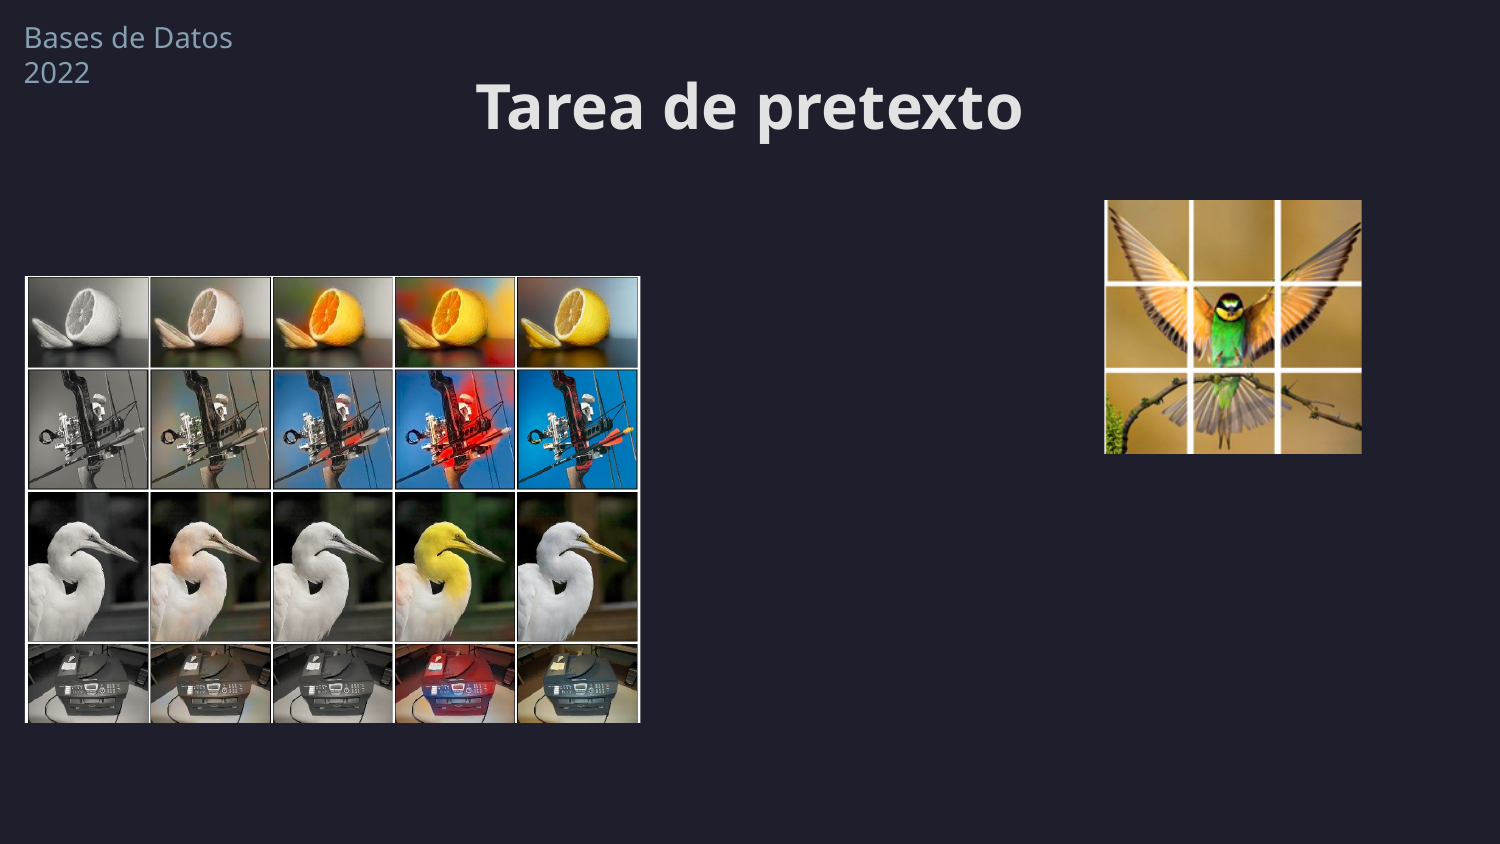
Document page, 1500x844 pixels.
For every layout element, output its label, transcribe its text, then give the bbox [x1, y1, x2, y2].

title Tarea de pretexto [75, 33, 1425, 175]
picture [24, 276, 641, 723]
picture [1104, 200, 1362, 454]
